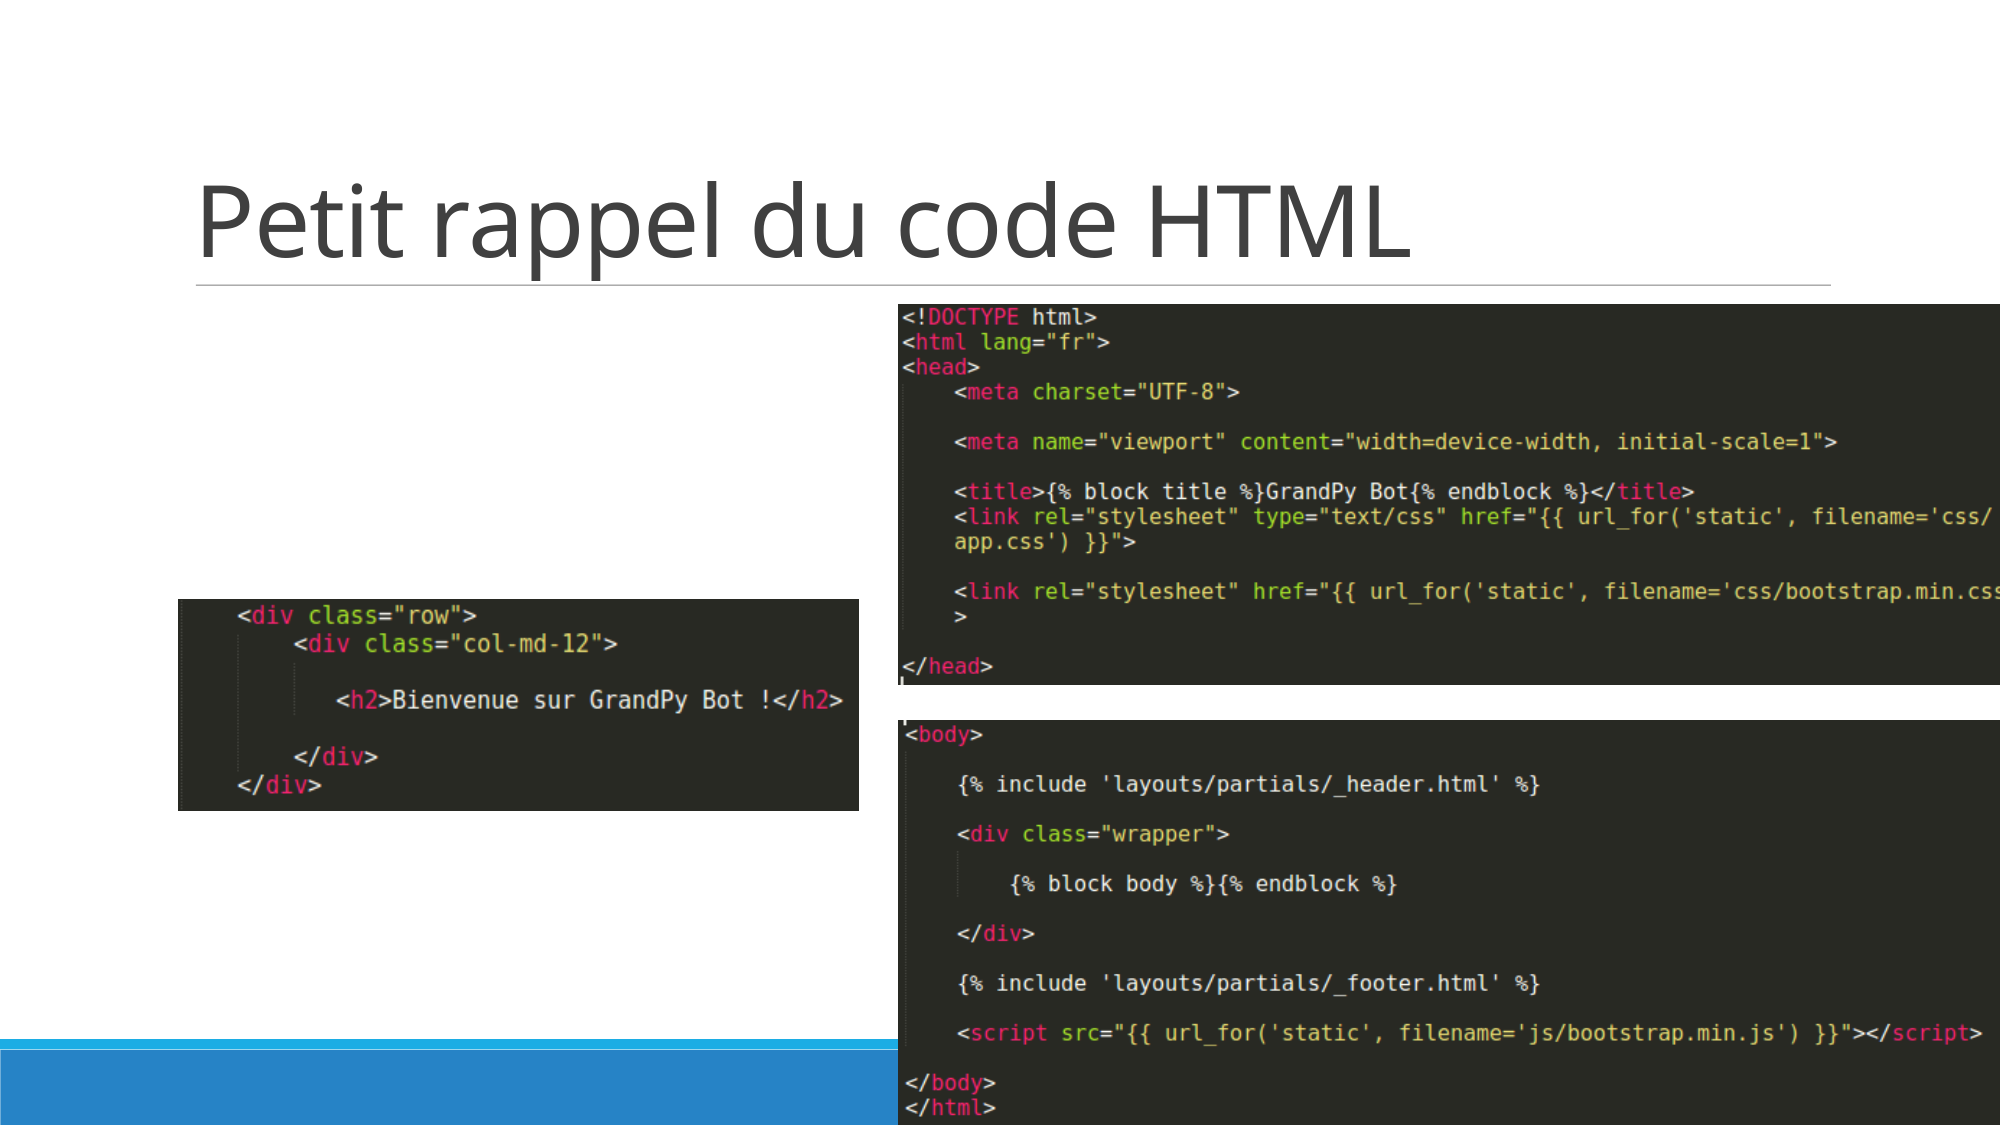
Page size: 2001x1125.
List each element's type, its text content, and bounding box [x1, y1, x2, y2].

text_box Petit rappel du code HTML [180, 47, 1830, 285]
picture [898, 304, 2000, 685]
picture [178, 599, 859, 811]
picture [898, 720, 2000, 1125]
